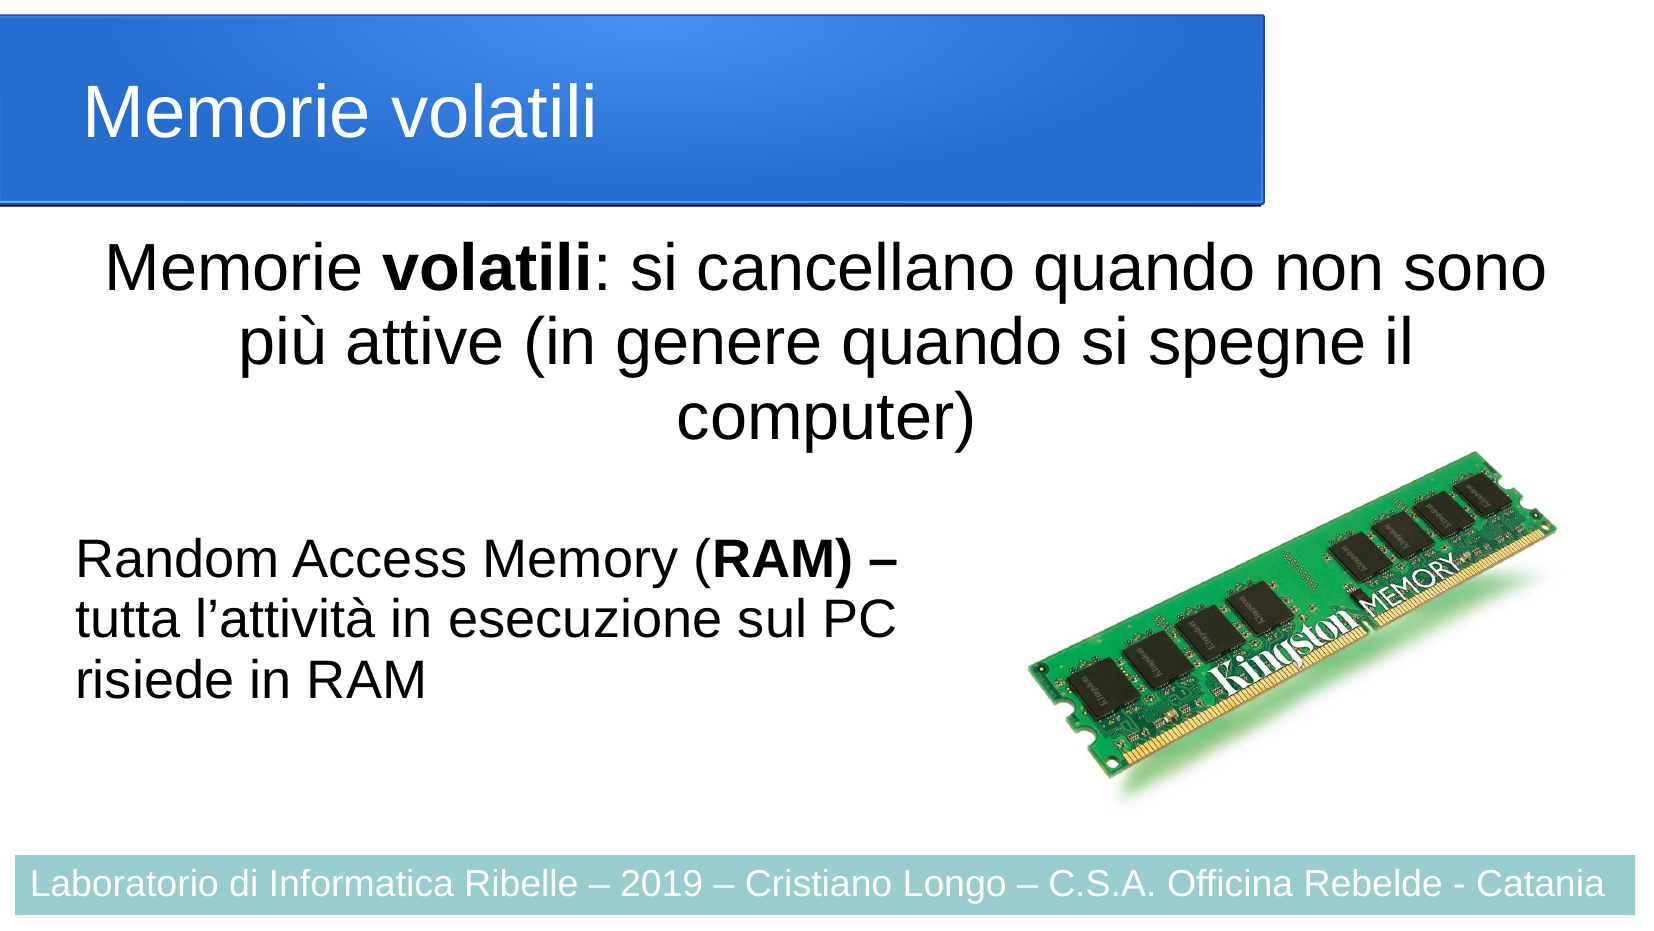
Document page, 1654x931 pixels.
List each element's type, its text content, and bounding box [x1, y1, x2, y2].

picture [1015, 419, 1576, 841]
subtitle Memorie volatili: si cancellano quando non sono più attive (in genere quando si spegne il computer) [82, 203, 1571, 481]
text_box Laboratorio di Informatica Ribelle – 2019 – Cristiano Longo – C.S.A. Officina Rebelde - Catania [15, 855, 1636, 916]
text_box Random Access Memory (RAM) – tutta l’attività in esecuzione sul PC risiede in RAM [75, 488, 961, 751]
title Memorie volatili [82, 35, 1235, 189]
